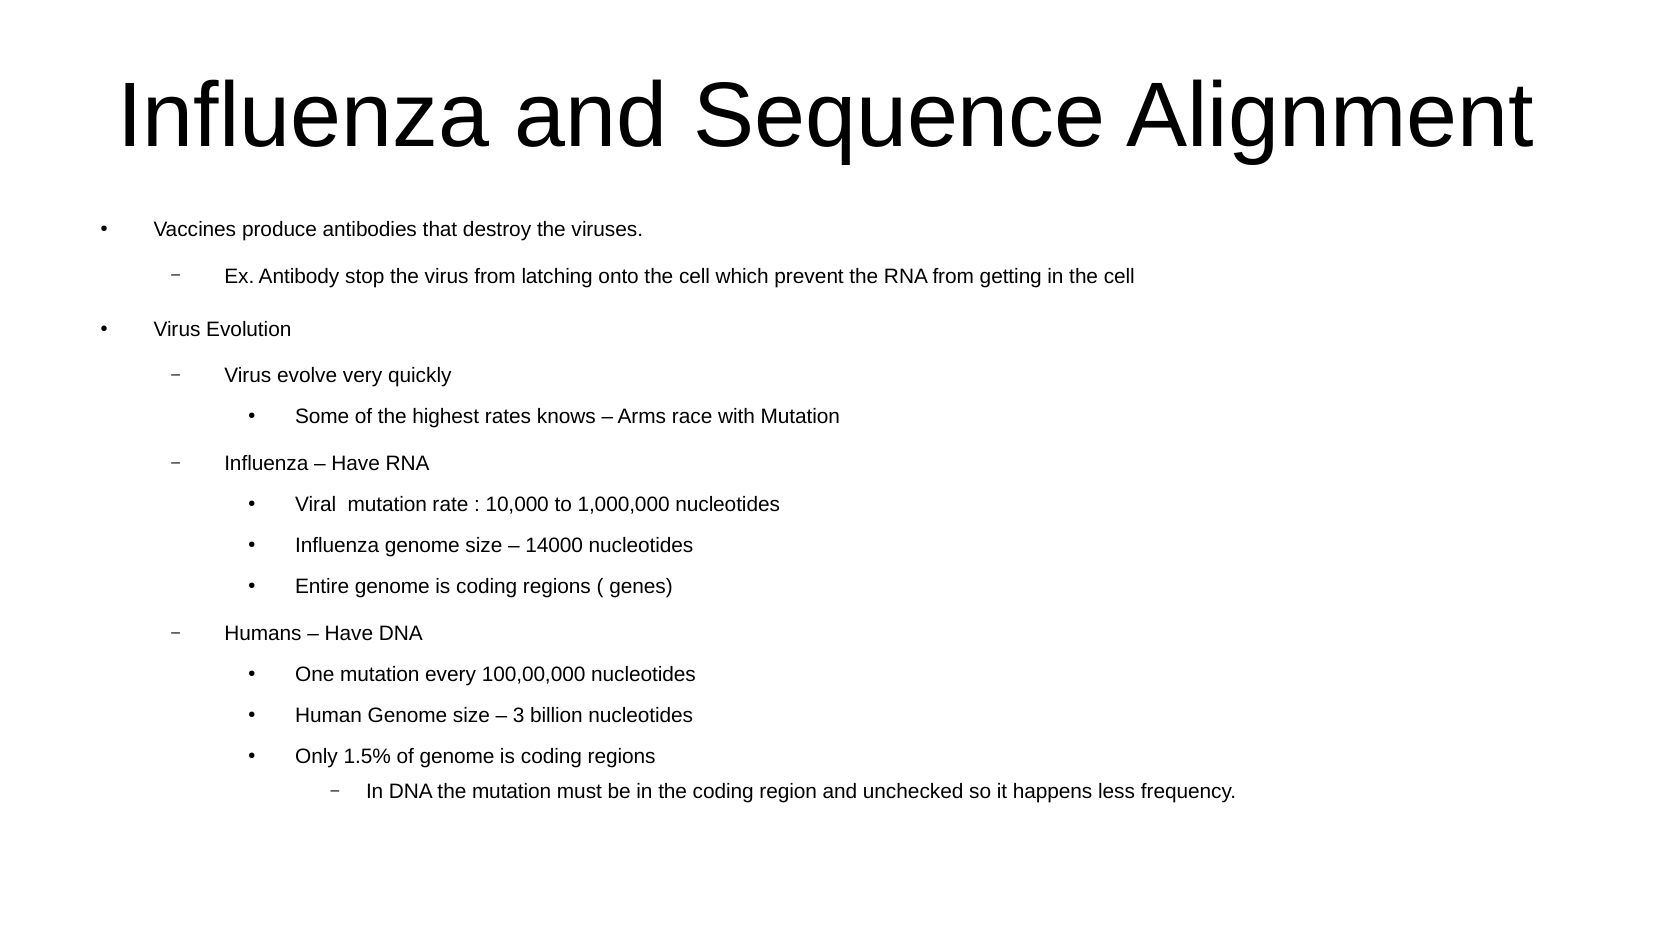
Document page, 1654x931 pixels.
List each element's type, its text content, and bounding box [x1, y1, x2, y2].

list Vaccines produce antibodies that destroy the viruses. Ex. Antibody stop the virus from latching onto the cell which prevent the RNA from getting in the cell Virus Evolution Virus evolve very quickly Some of the highest rates knows – Arms race with Mutation Influenza – Have RNA Viral mutation rate : 10,000 to 1,000,000 nucleotides Influenza genome size – 14000 nucleotides Entire genome is coding regions ( genes) Humans – Have DNA One mutation every 100,00,000 nucleotides Human Genome size – 3 billion nucleotides Only 1.5% of genome is coding regions In DNA the mutation must be in the coding region and unchecked so it happens less frequency. [82, 217, 1621, 916]
title Influenza and Sequence Alignment [82, 37, 1571, 193]
